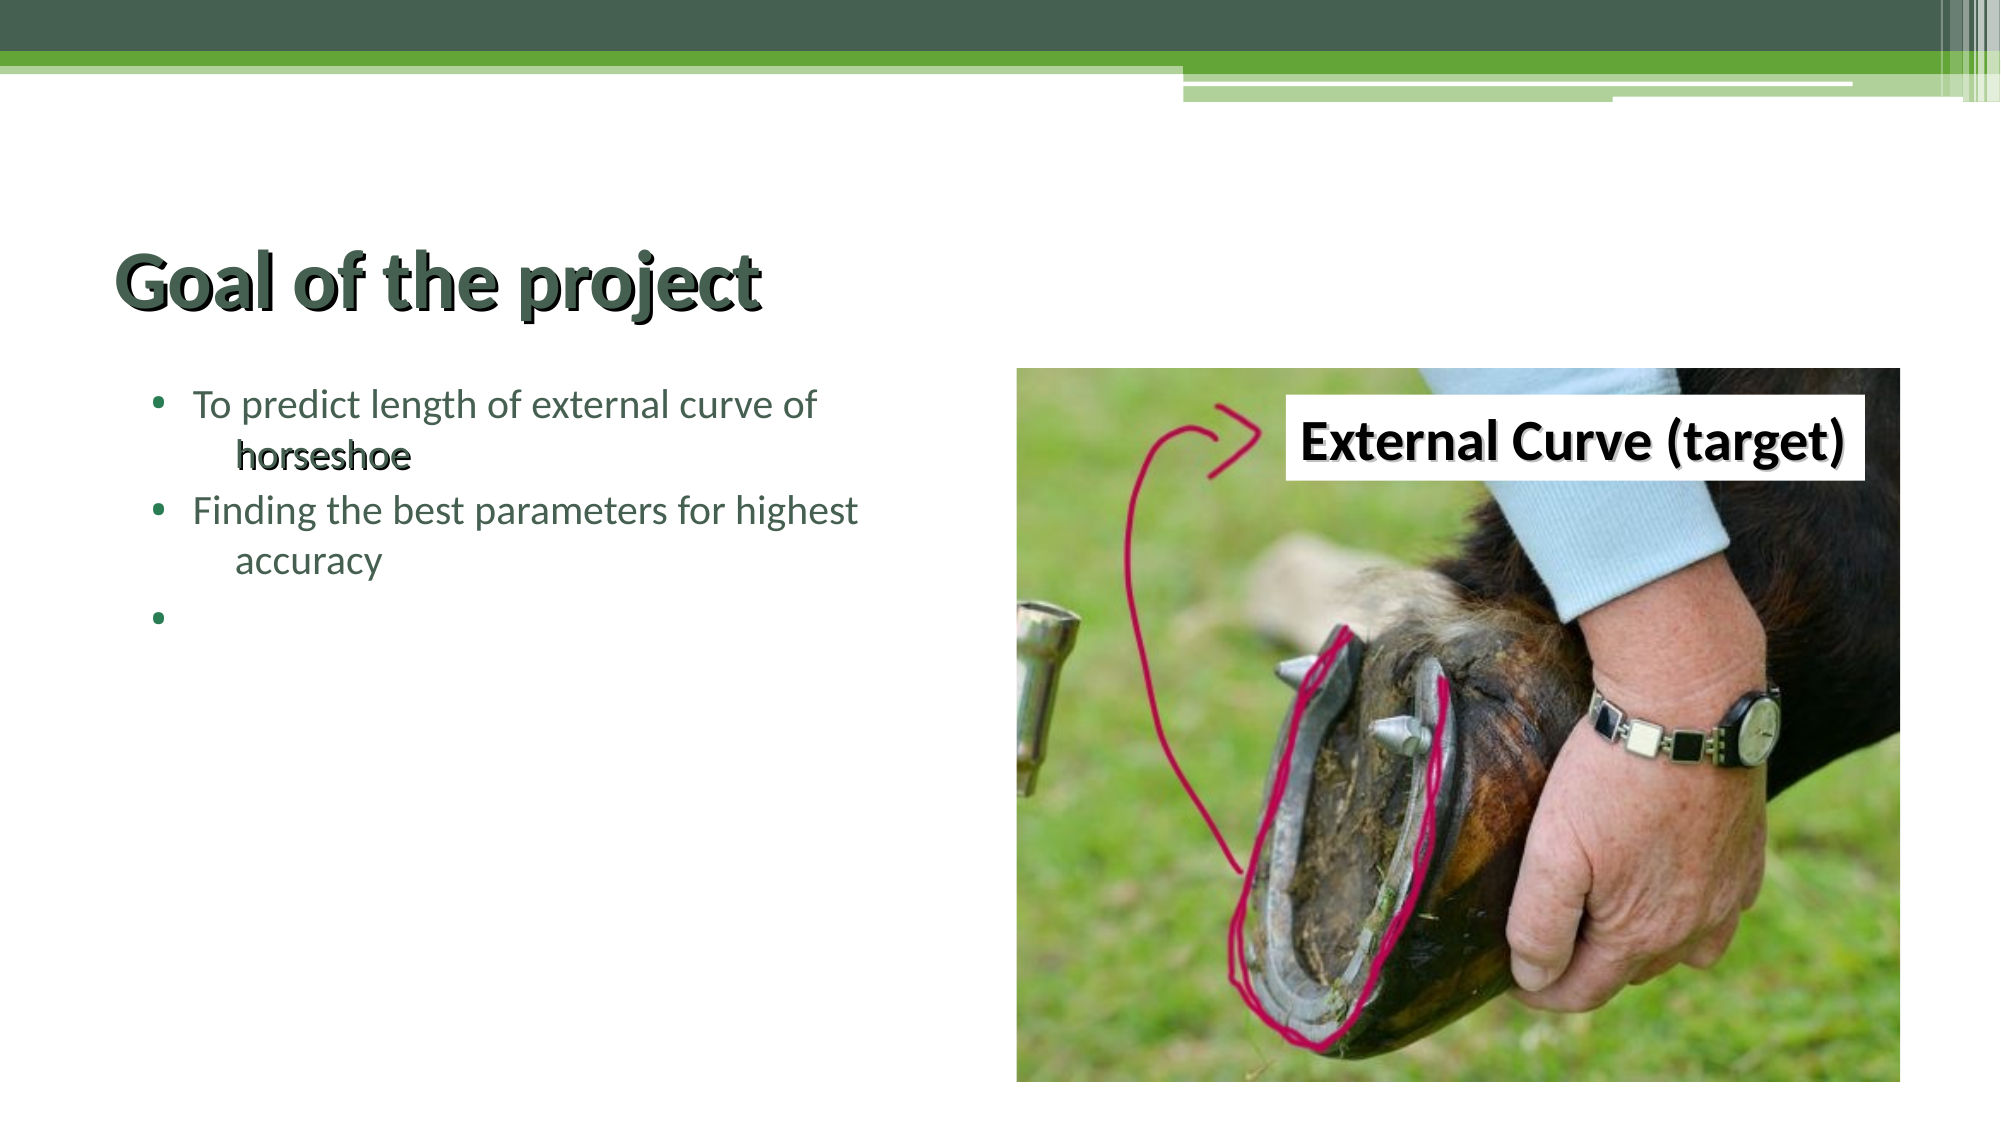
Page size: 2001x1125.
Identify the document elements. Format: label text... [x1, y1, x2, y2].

title Goal of the project [99, 187, 1900, 363]
text_box External Curve (target) [1285, 394, 1865, 481]
list To predict length of external curve of horseshoe Finding the best parameters for highest accuracy [99, 368, 984, 1082]
picture [1016, 368, 1901, 1082]
